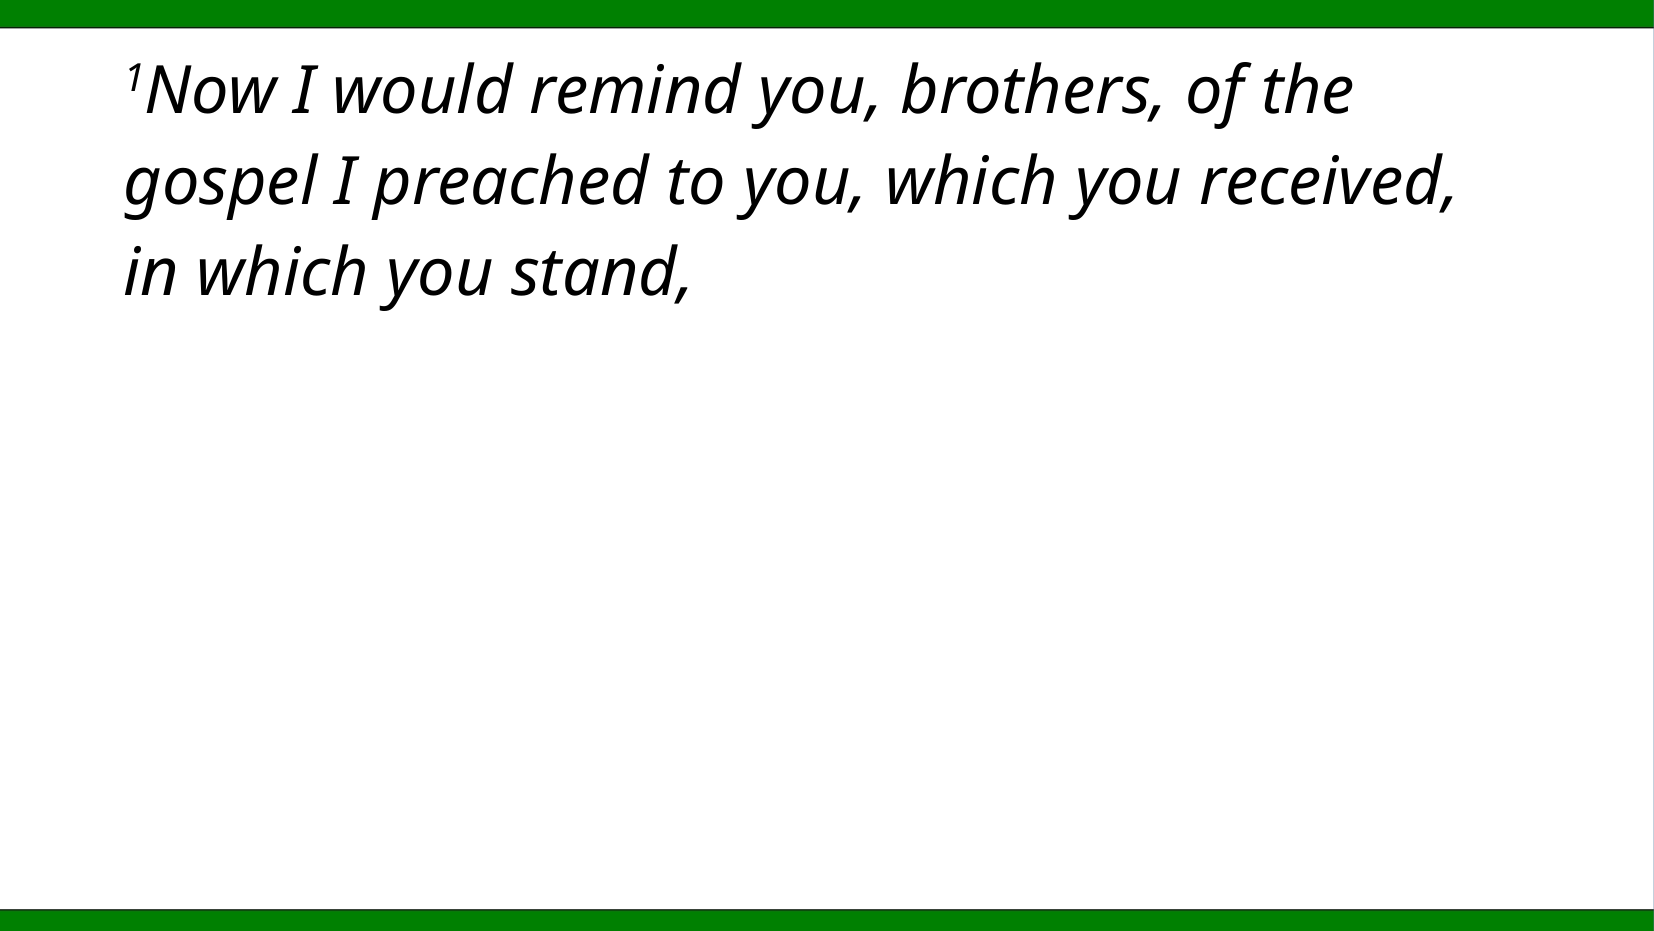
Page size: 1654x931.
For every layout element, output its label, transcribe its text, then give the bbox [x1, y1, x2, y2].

text_box 1Now I would remind you, brothers, of the gospel I preached to you, which you received, in which you stand, [108, 35, 1546, 317]
picture [0, 0, 1654, 931]
